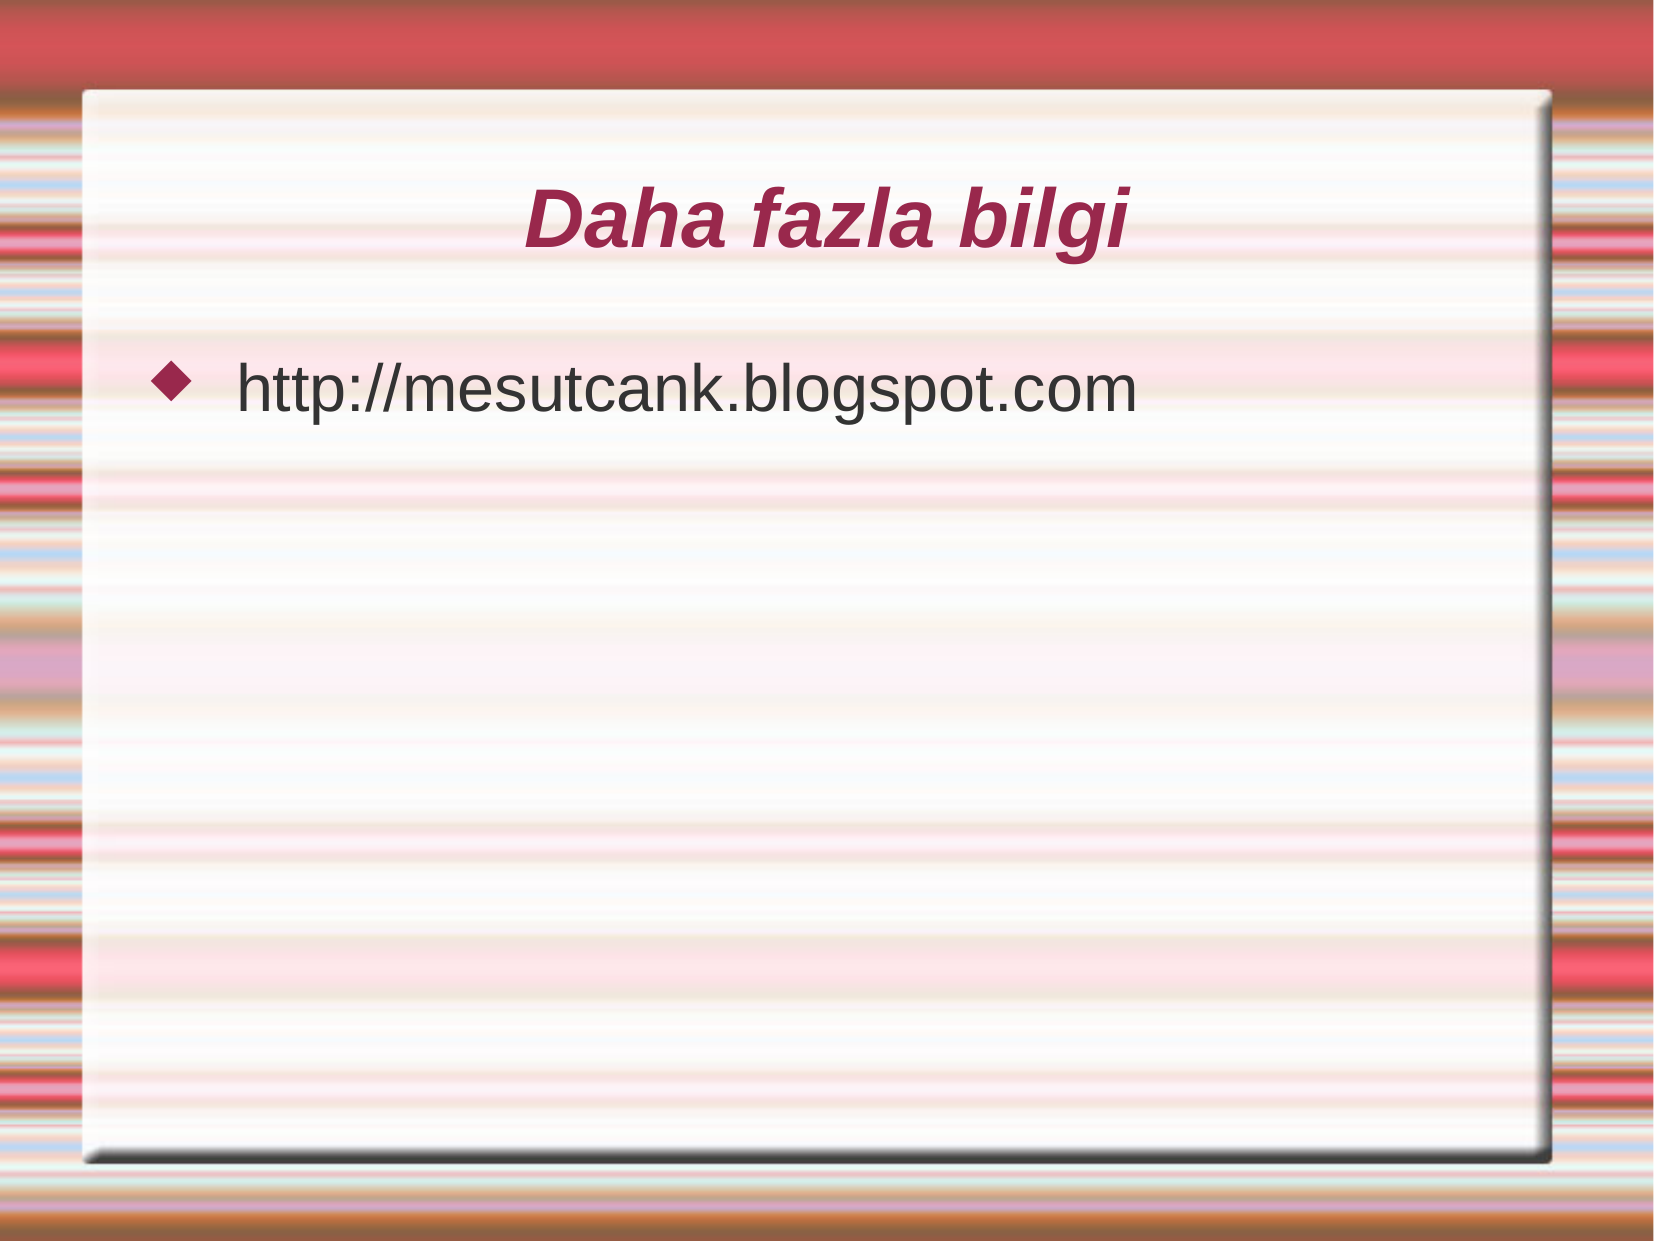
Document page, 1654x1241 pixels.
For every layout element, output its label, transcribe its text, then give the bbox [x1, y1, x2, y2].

picture [0, 0, 1654, 1241]
list http://mesutcank.blogspot.com [134, 350, 1516, 1170]
title Daha fazla bilgi [121, 114, 1534, 322]
